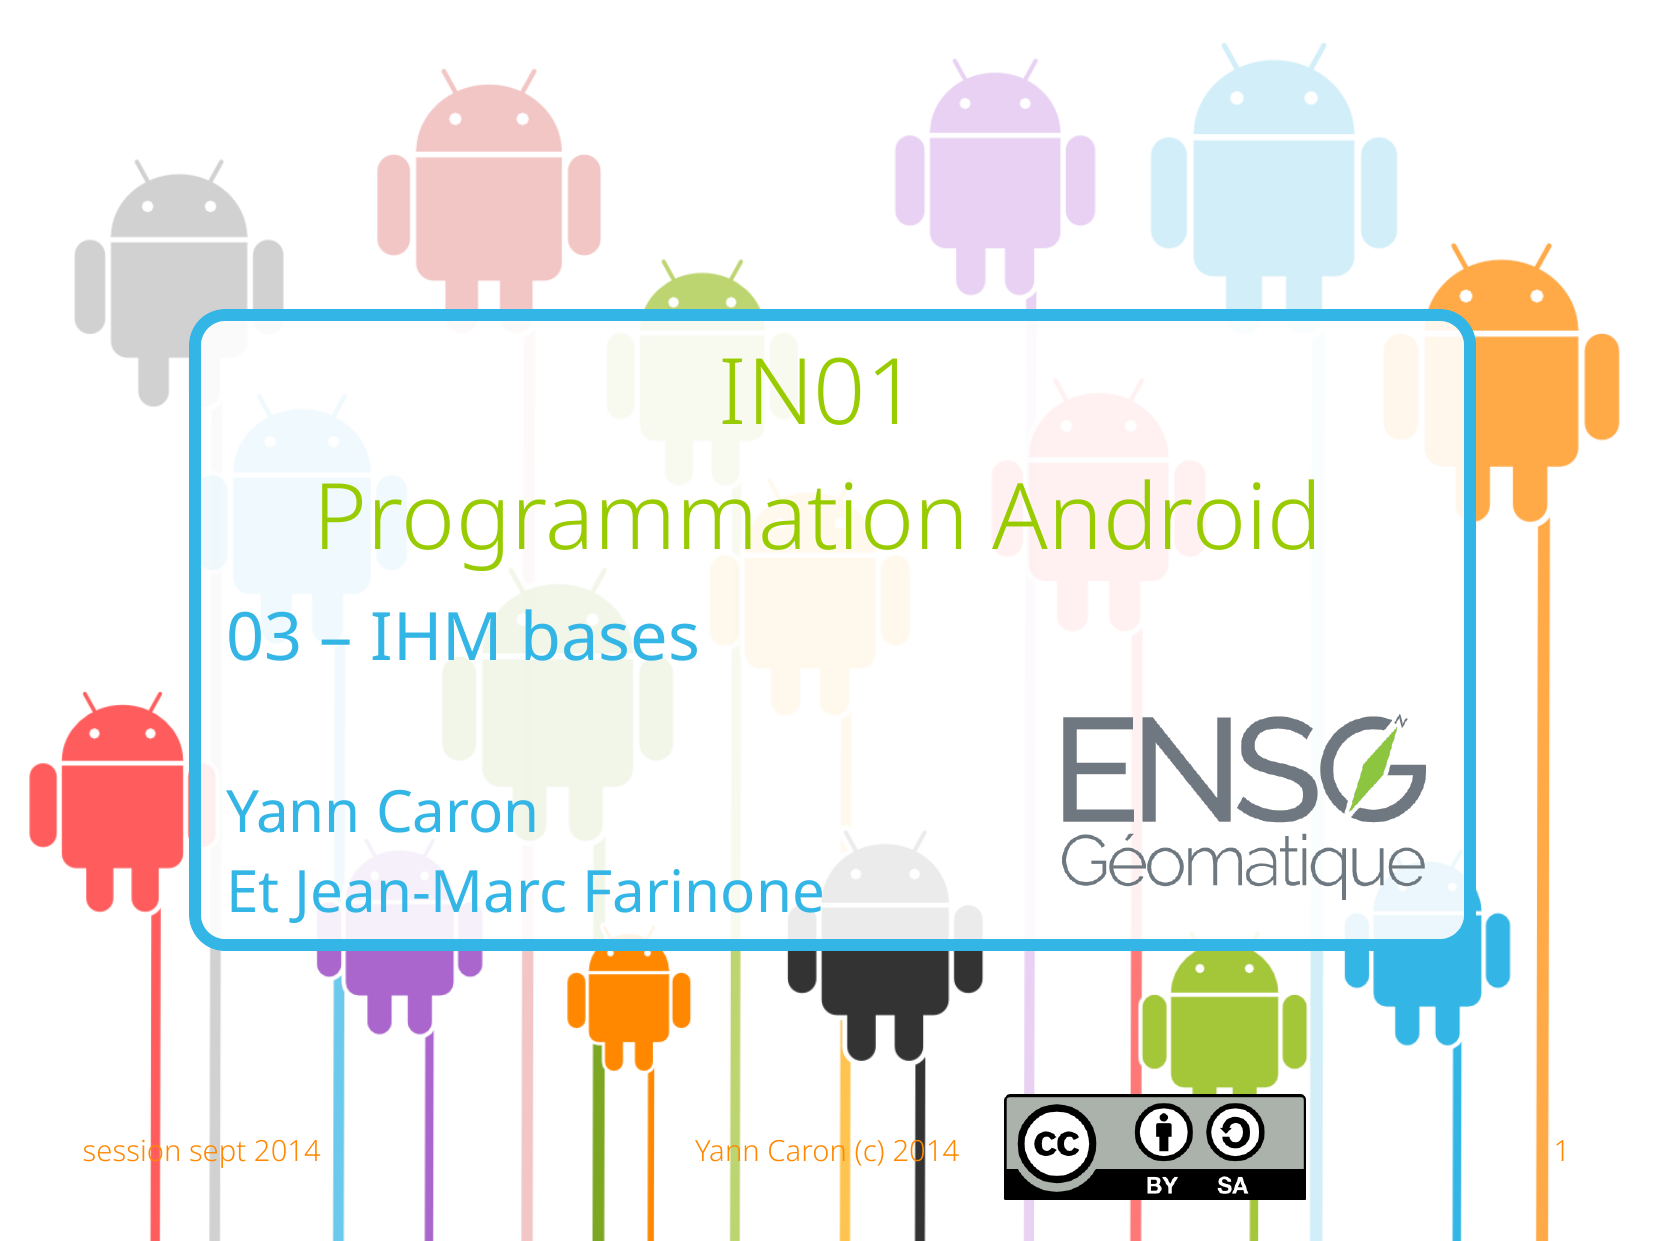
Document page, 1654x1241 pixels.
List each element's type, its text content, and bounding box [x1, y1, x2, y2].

picture [16, 9, 1637, 1241]
text_box [199, 315, 1466, 330]
text_box [195, 573, 1471, 946]
text_box 03 – IHM bases Yann Caron Et Jean-Marc Farinone [225, 585, 1111, 933]
title IN01 Programmation Android [75, 330, 1563, 573]
